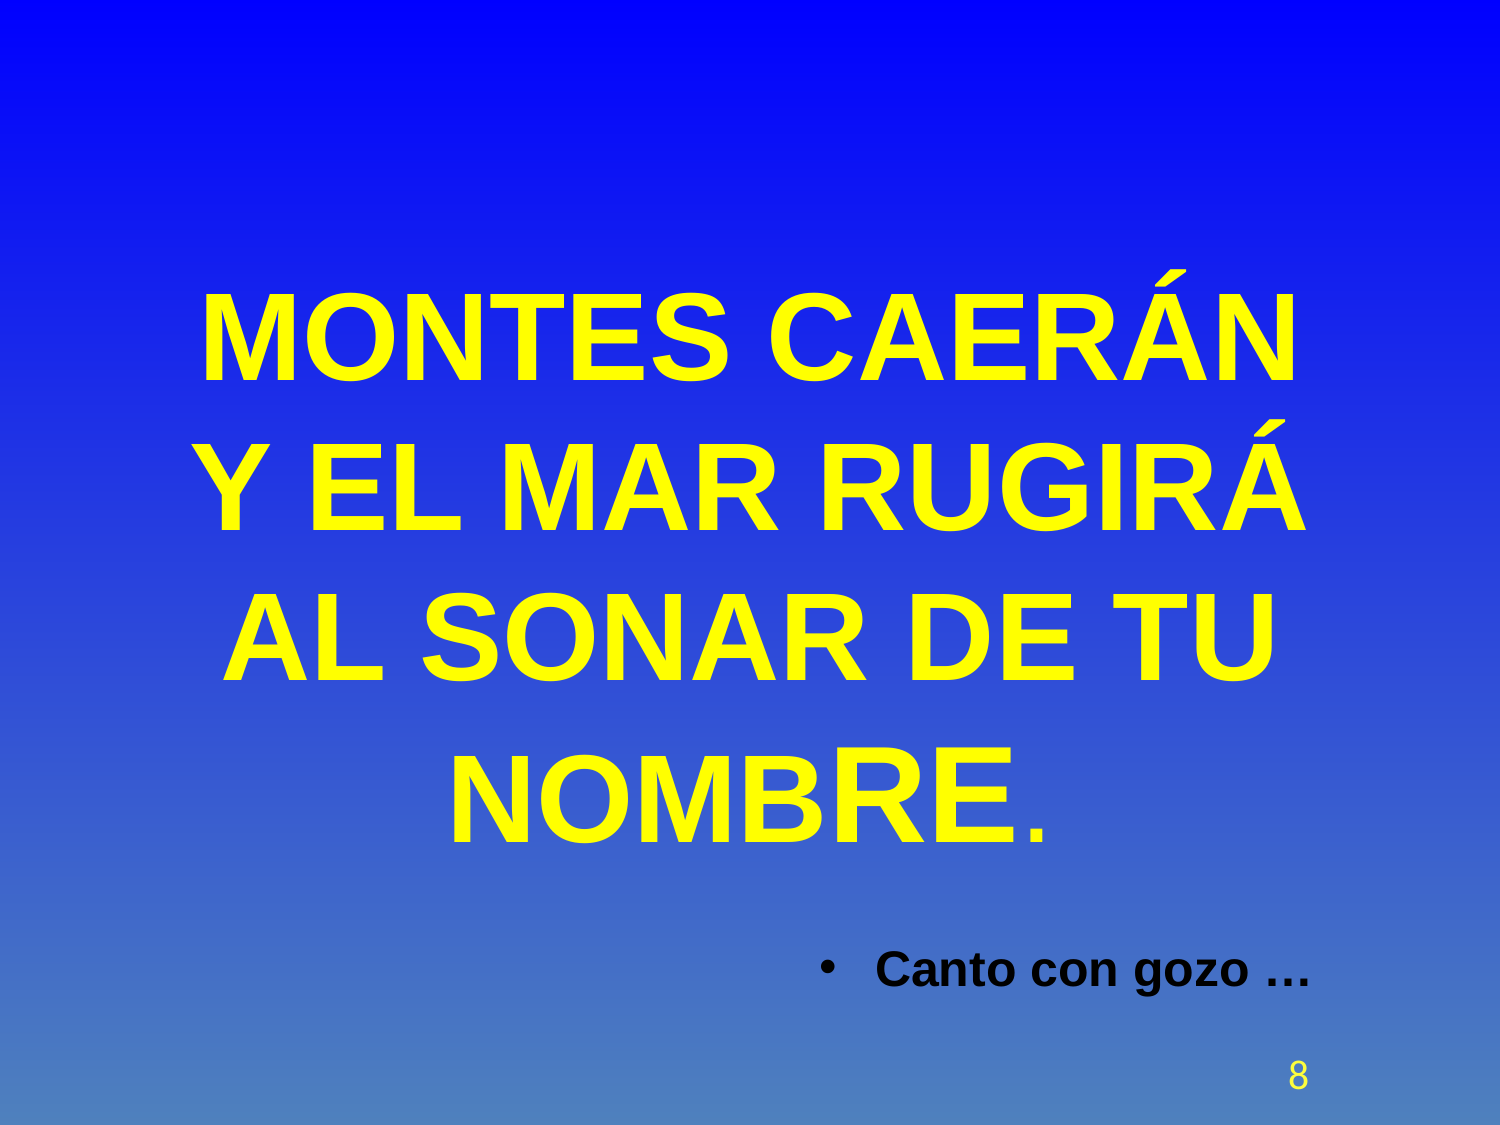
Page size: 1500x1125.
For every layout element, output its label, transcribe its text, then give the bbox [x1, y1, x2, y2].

text_box Canto con gozo … [616, 928, 1329, 1012]
title MONTES CAERÁN Y EL MAR RUGIRÁ AL SONAR DE TU NOMBRE. [75, 468, 1426, 657]
text_box <número> [974, 1042, 1325, 1103]
